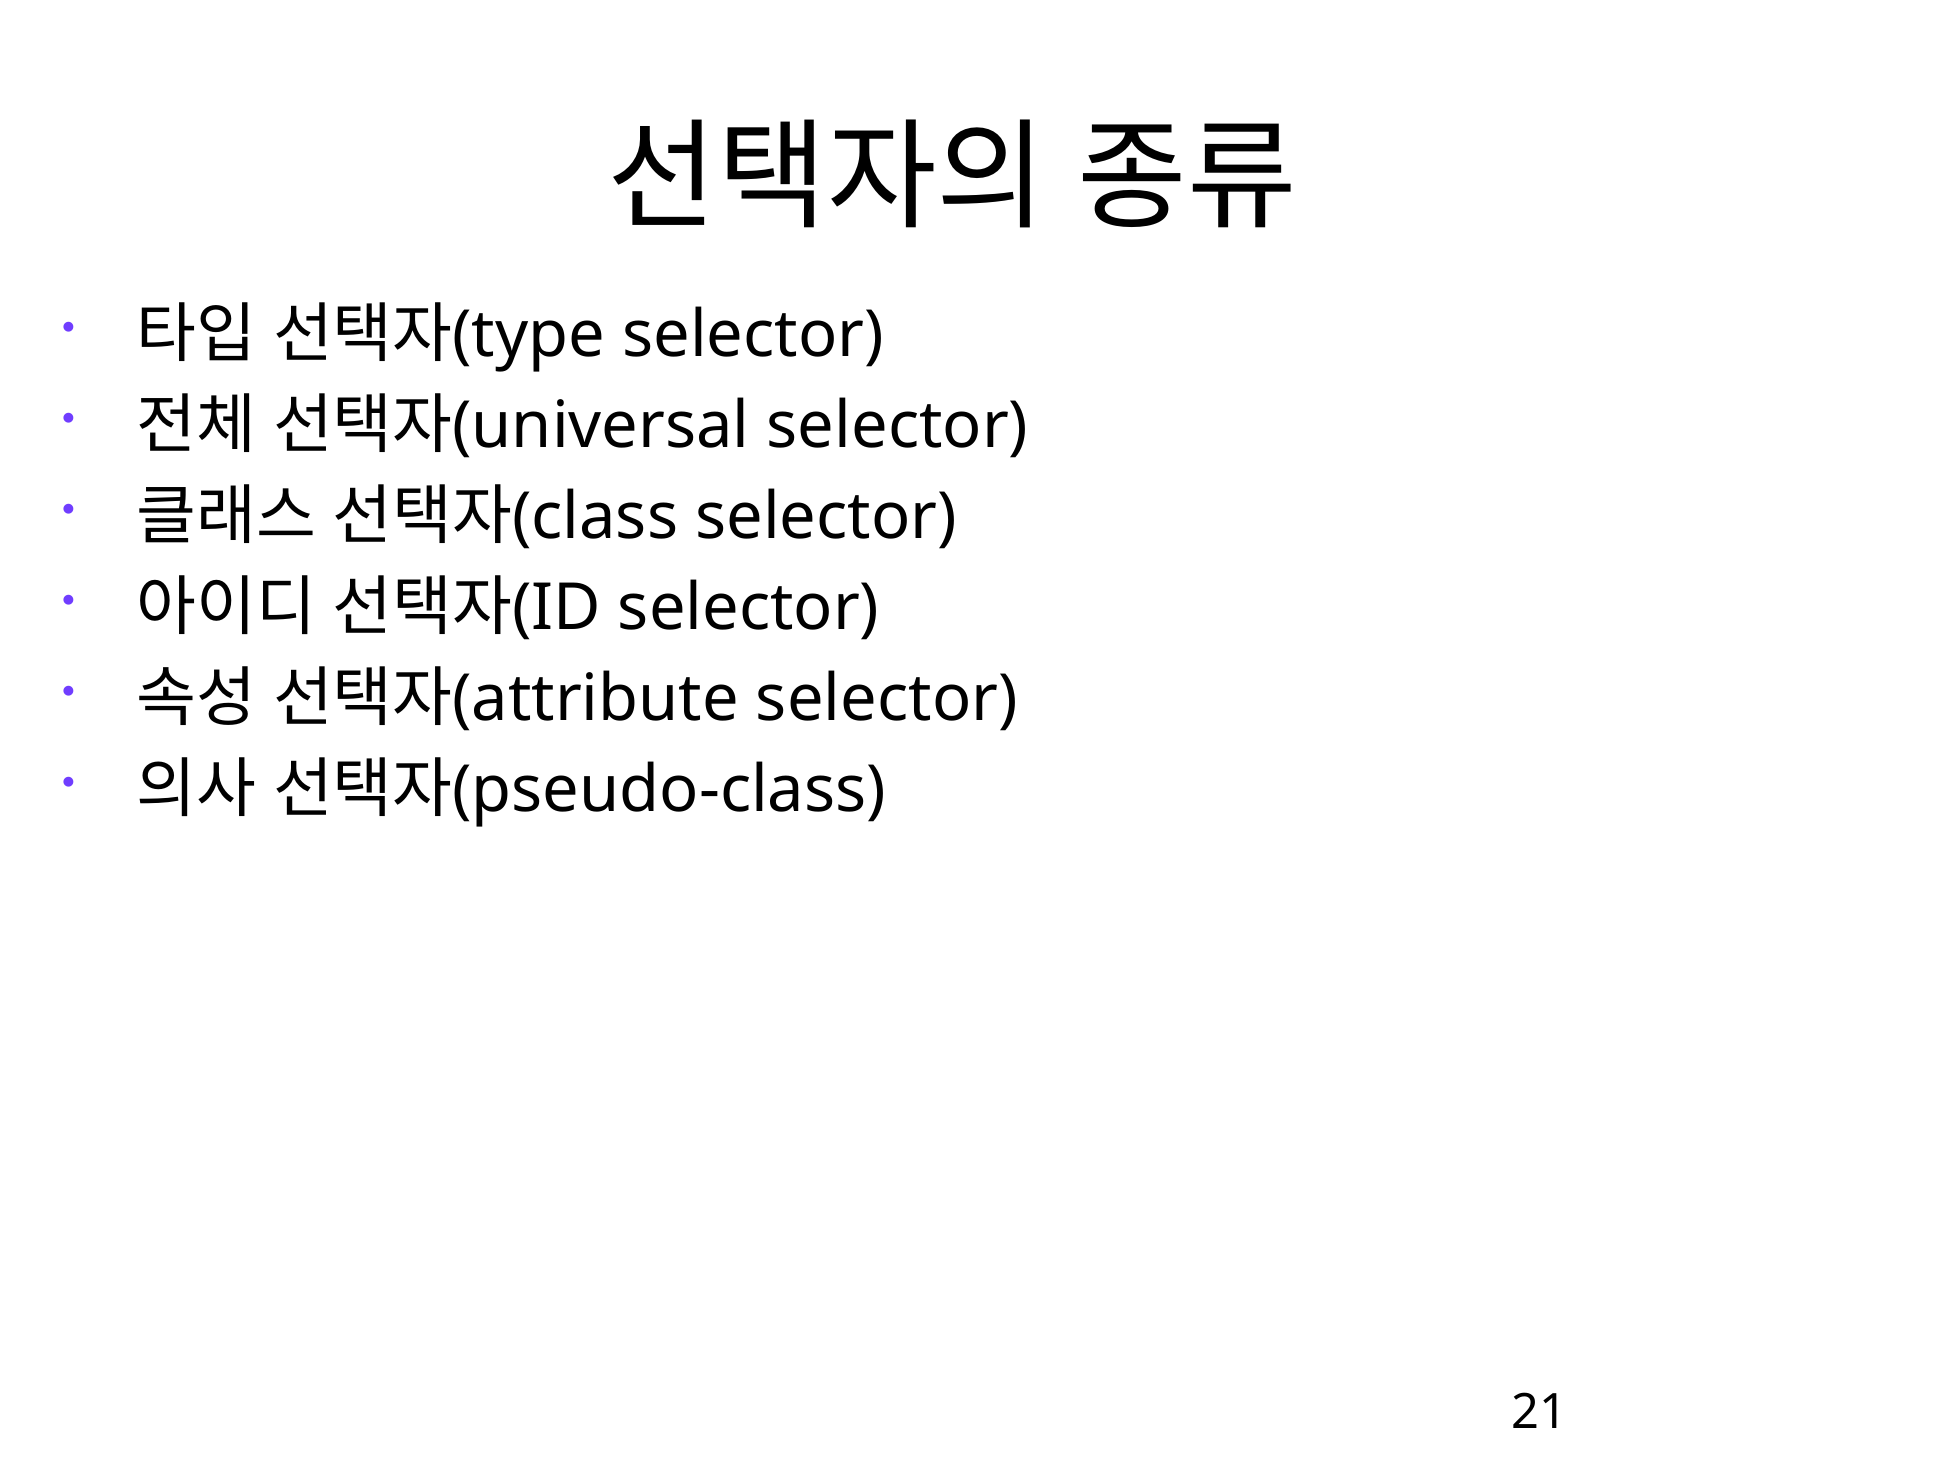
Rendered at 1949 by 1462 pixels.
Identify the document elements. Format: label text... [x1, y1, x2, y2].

slide_number <숫자> [1496, 1372, 1899, 1462]
list 타입 선택자(type selector) 전체 선택자(universal selector) 클래스 선택자(class selector) 아이디 선택자(ID selector) 속성 선택자(attribute selector) 의사 선택자(pseudo-class) [48, 284, 1897, 1343]
title 선택자의 종류 [156, 92, 1749, 255]
